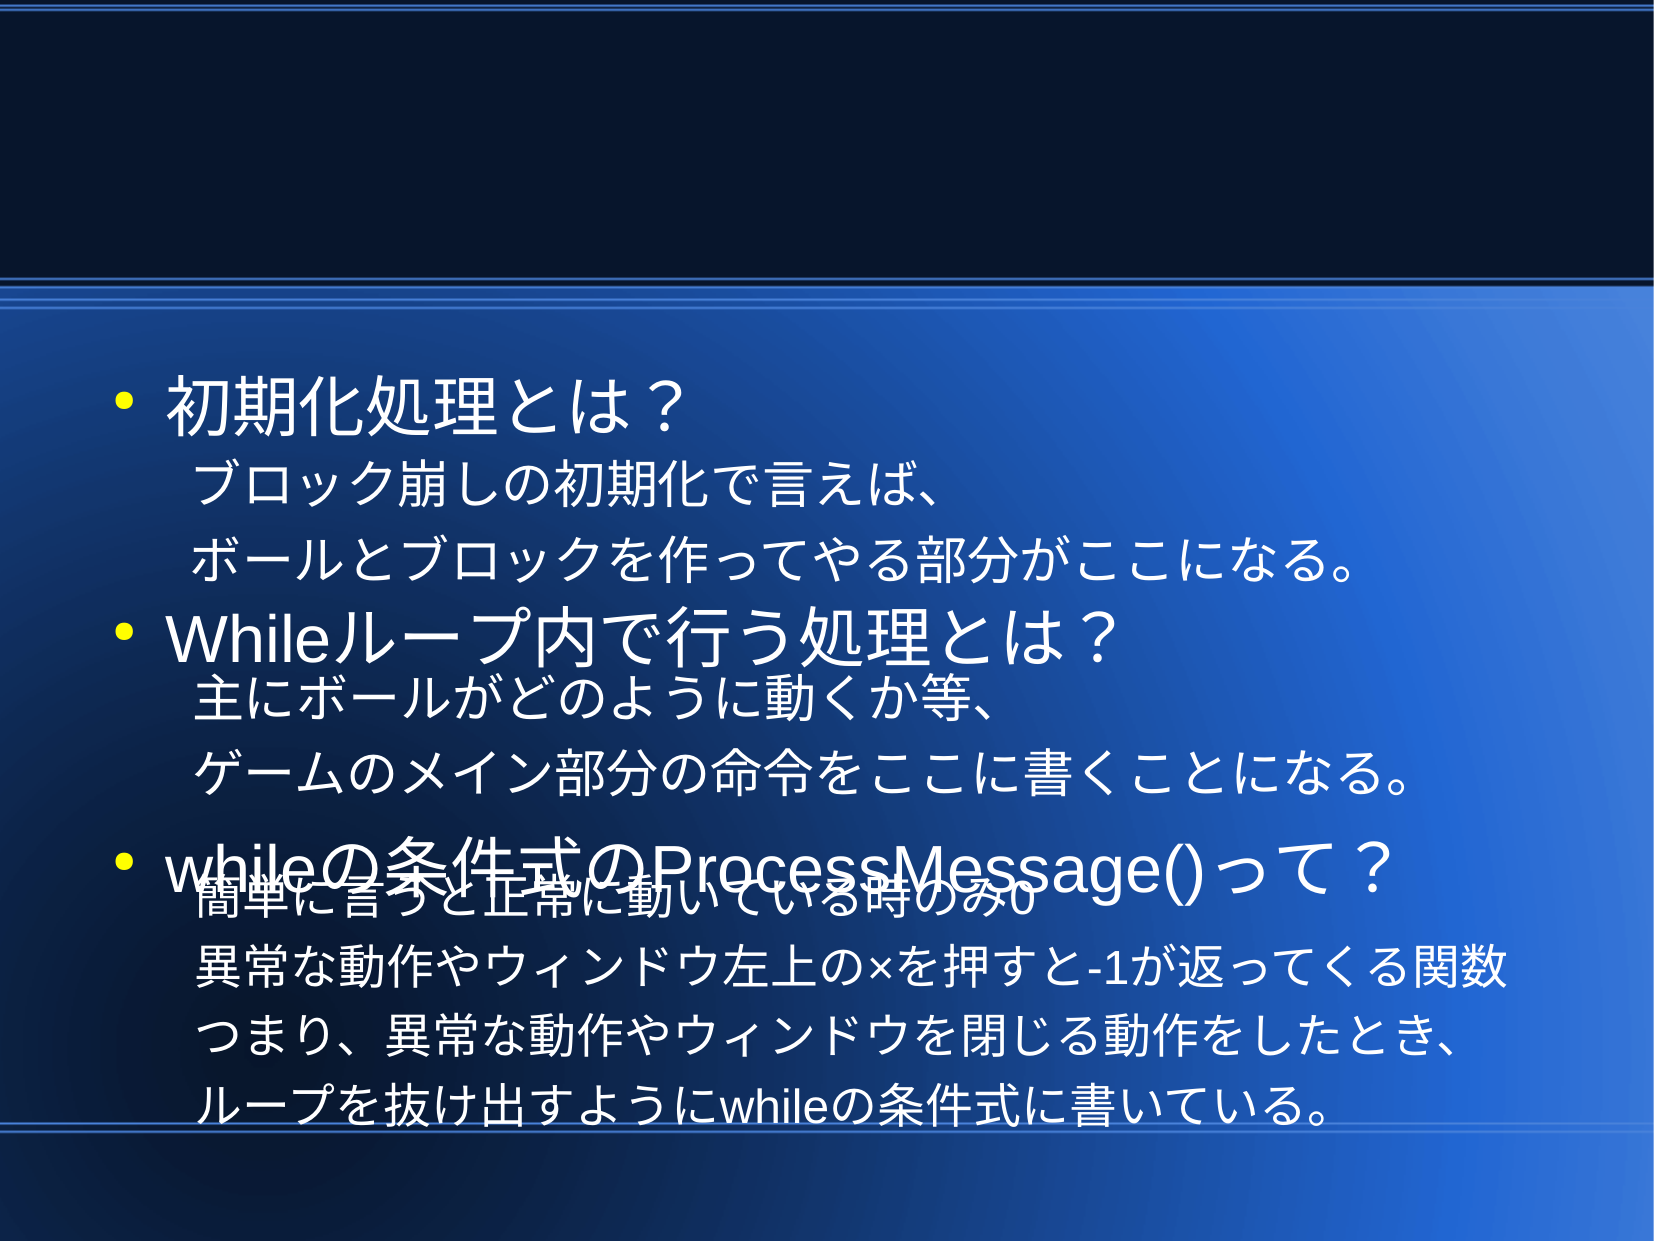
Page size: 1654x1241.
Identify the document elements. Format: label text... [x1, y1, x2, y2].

text_box ブロック崩しの初期化で言えば、 ボールとブロックを作ってやる部分がここになる。 [175, 436, 1264, 556]
text_box 主にボールがどのように動くか等、 ゲームのメイン部分の命令をここに書くことになる。 [177, 649, 1312, 769]
list 初期化処理とは？ Whileループ内で行う処理とは？ whileの条件式のProcessMessage()って？ [94, 354, 1583, 1173]
picture [0, 0, 1654, 1241]
text_box 簡単に言うと正常に動いている時のみ0 異常な動作やウィンドウ左上の×を押すと-1が返ってくる関数 つまり、異常な動作やウィンドウを閉じる動作をしたとき、 ループを抜け出すようにwhileの条件式に書いている。 [180, 851, 1446, 1112]
